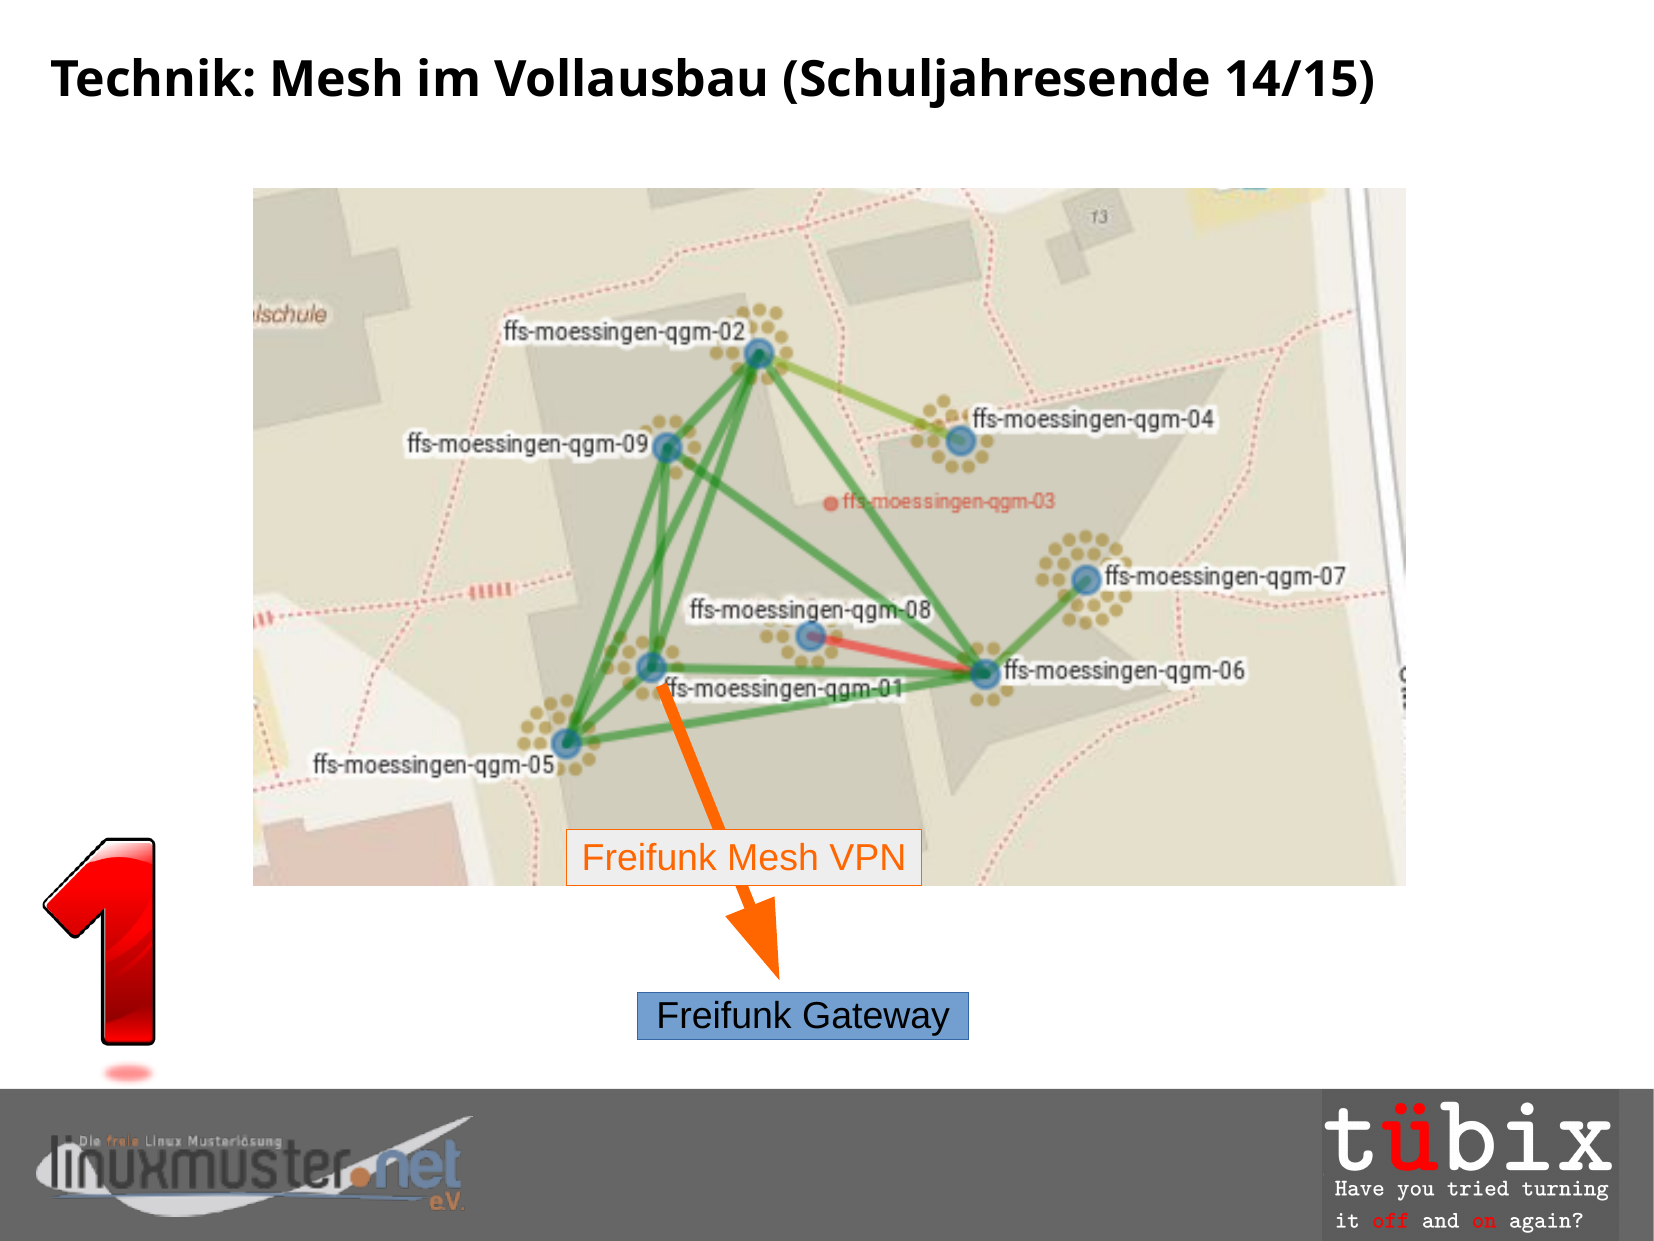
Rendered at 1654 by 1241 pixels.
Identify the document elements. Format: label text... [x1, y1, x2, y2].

picture [253, 188, 1406, 886]
picture [0, 835, 237, 1087]
text_box Technik: Mesh im Vollausbau (Schuljahresende 14/15) [35, 35, 1303, 114]
text_box Freifunk Mesh VPN [566, 829, 922, 886]
picture [36, 1116, 473, 1217]
picture [1322, 1089, 1619, 1241]
text_box Freifunk Gateway [637, 992, 969, 1040]
